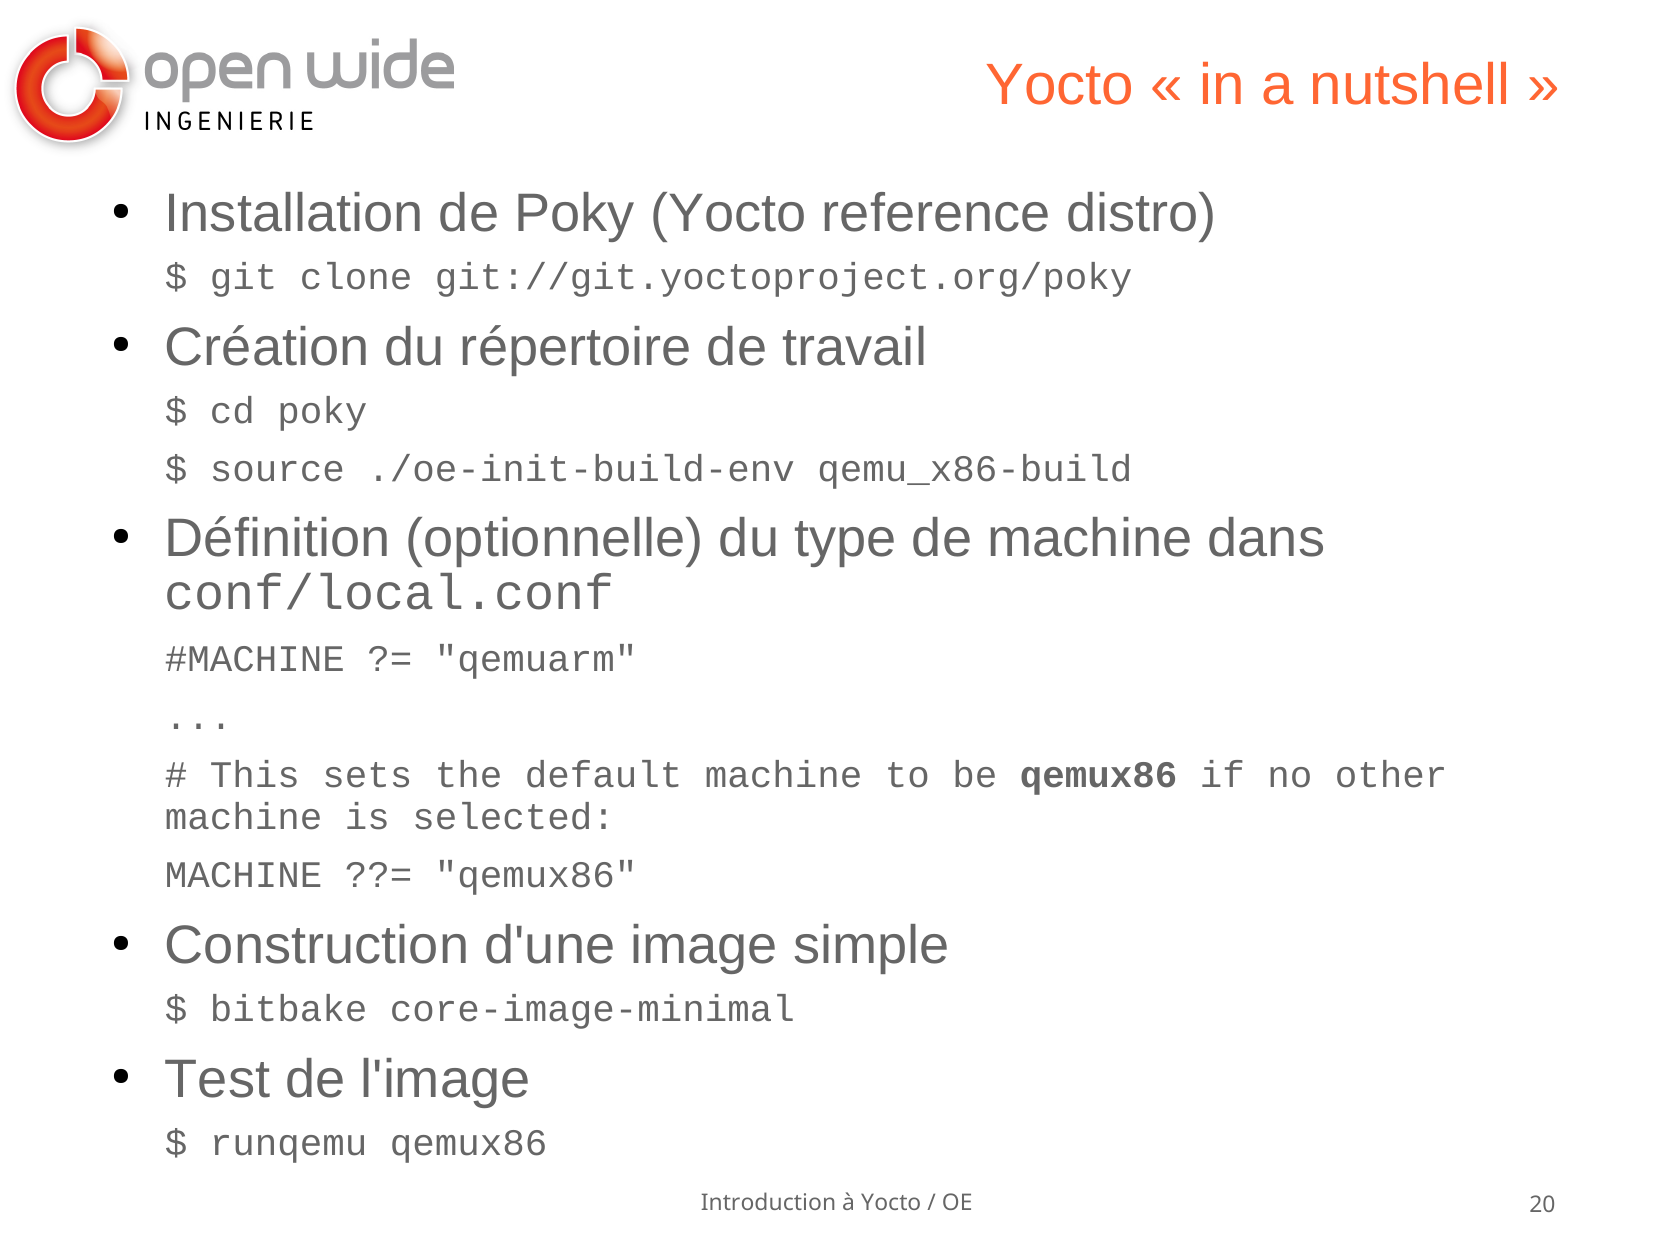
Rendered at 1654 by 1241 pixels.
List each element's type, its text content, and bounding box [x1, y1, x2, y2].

title Yocto « in a nutshell » [602, 12, 1561, 157]
list Installation de Poky (Yocto reference distro) $ git clone git://git.yoctoproject.org/poky Création du répertoire de travail $ cd poky $ source ./oe-init-build-env qemu_x86-build Définition (optionnelle) du type de machine dans conf/local.conf #MACHINE ?= "qemuarm" ... # This sets the default machine to be qemux86 if no other machine is selected: MACHINE ??= "qemux86" Construction d'une image simple $ bitbake core-image-minimal Test de l'image $ runqemu qemux86 [93, 182, 1506, 1171]
picture [0, 0, 454, 161]
